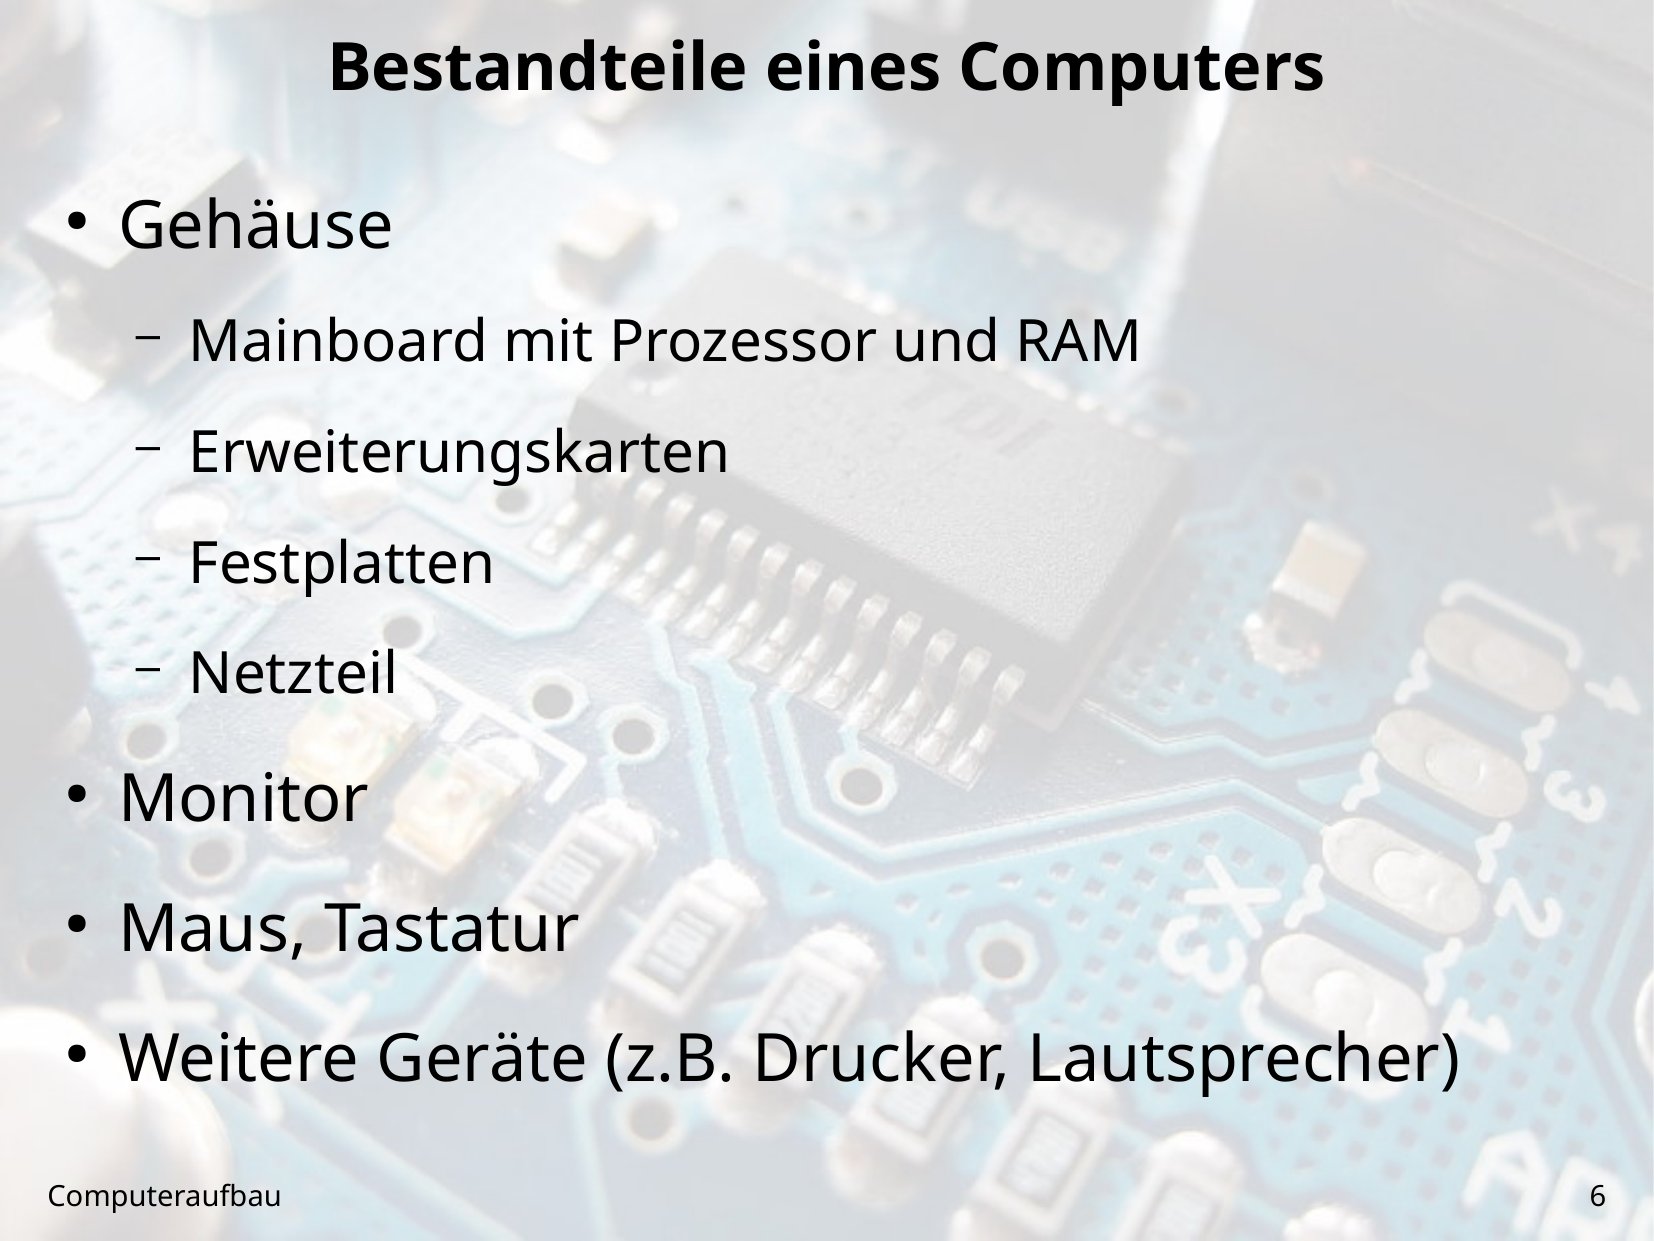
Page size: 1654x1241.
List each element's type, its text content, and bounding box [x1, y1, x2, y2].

list Gehäuse Mainboard mit Prozessor und RAM Erweiterungskarten Festplatten Netzteil Monitor Maus, Tastatur Weitere Geräte (z.B. Drucker, Lautsprecher) [47, 177, 1607, 1123]
picture [0, 0, 1654, 1241]
title Bestandteile eines Computers [47, 11, 1607, 119]
